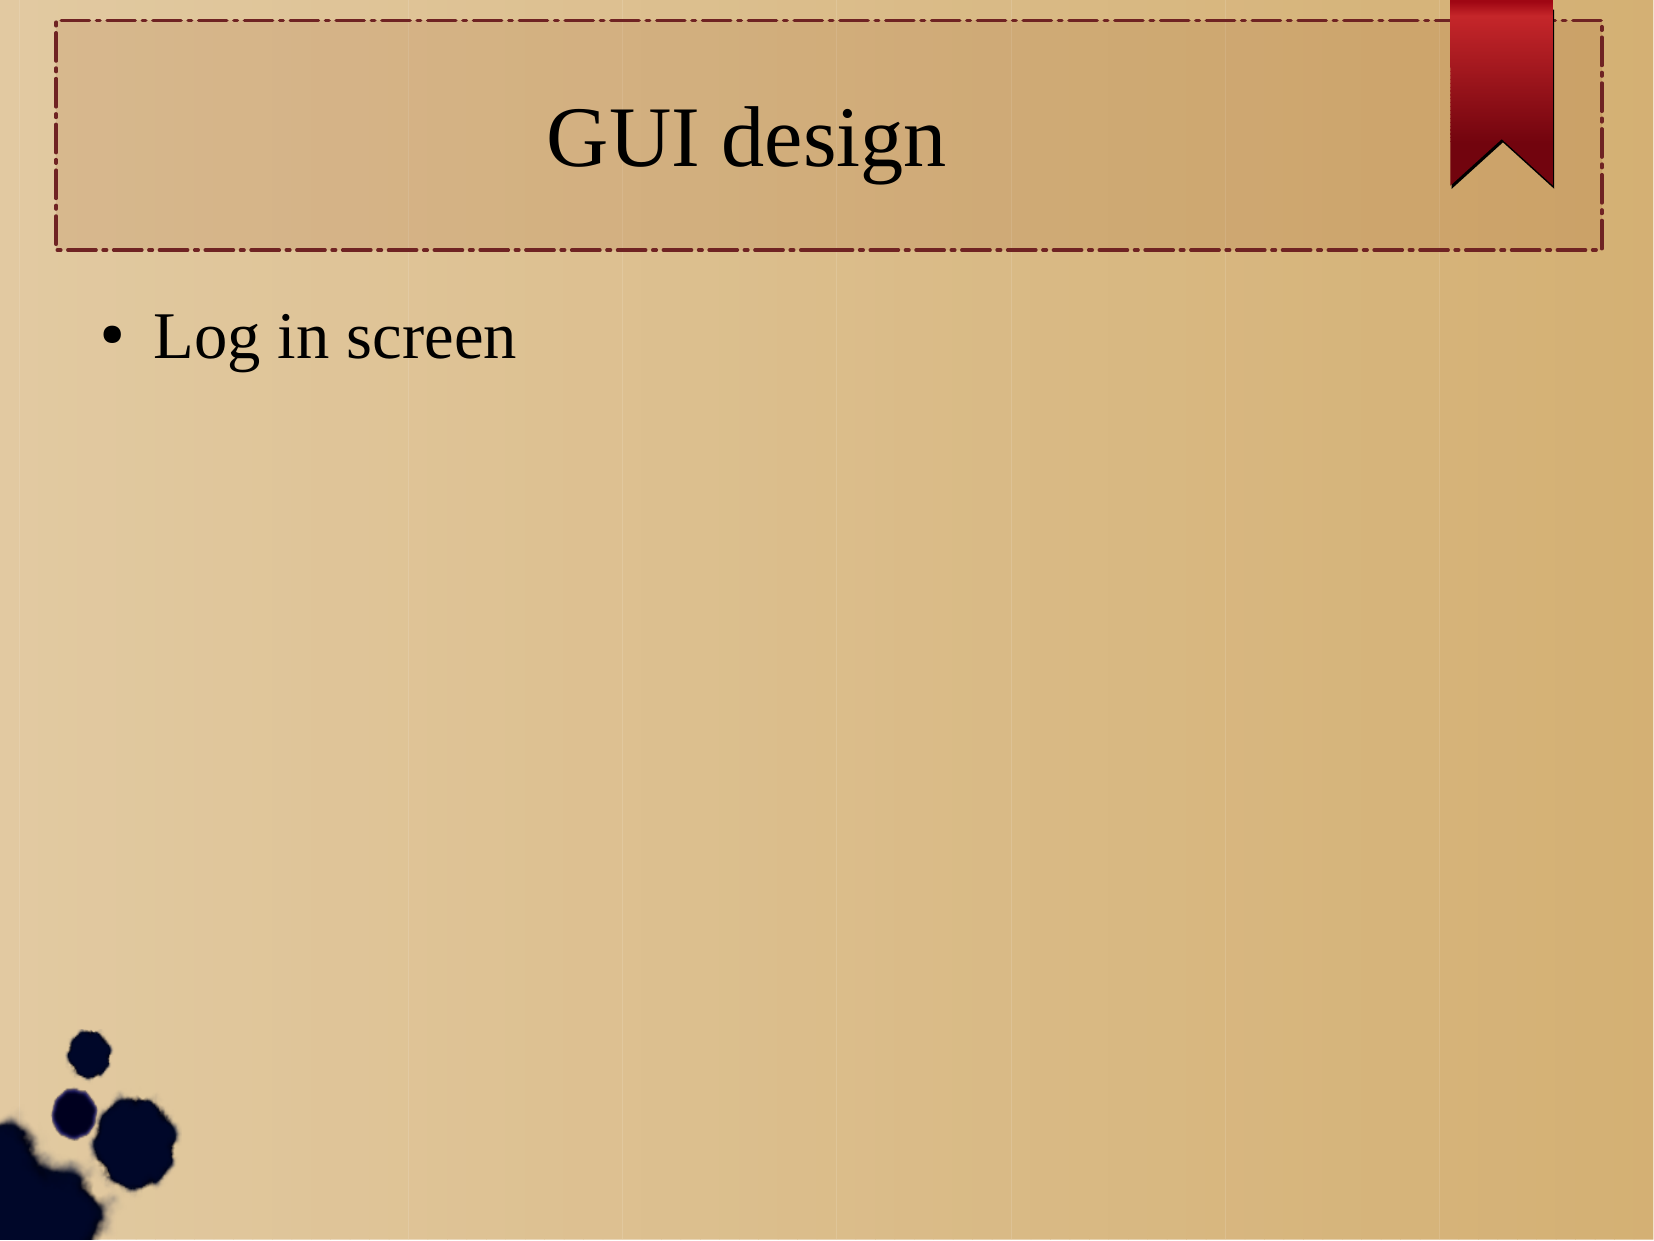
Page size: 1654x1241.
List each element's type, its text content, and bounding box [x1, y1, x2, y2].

title GUI design [82, 47, 1412, 229]
list Log in screen [82, 299, 1571, 1019]
